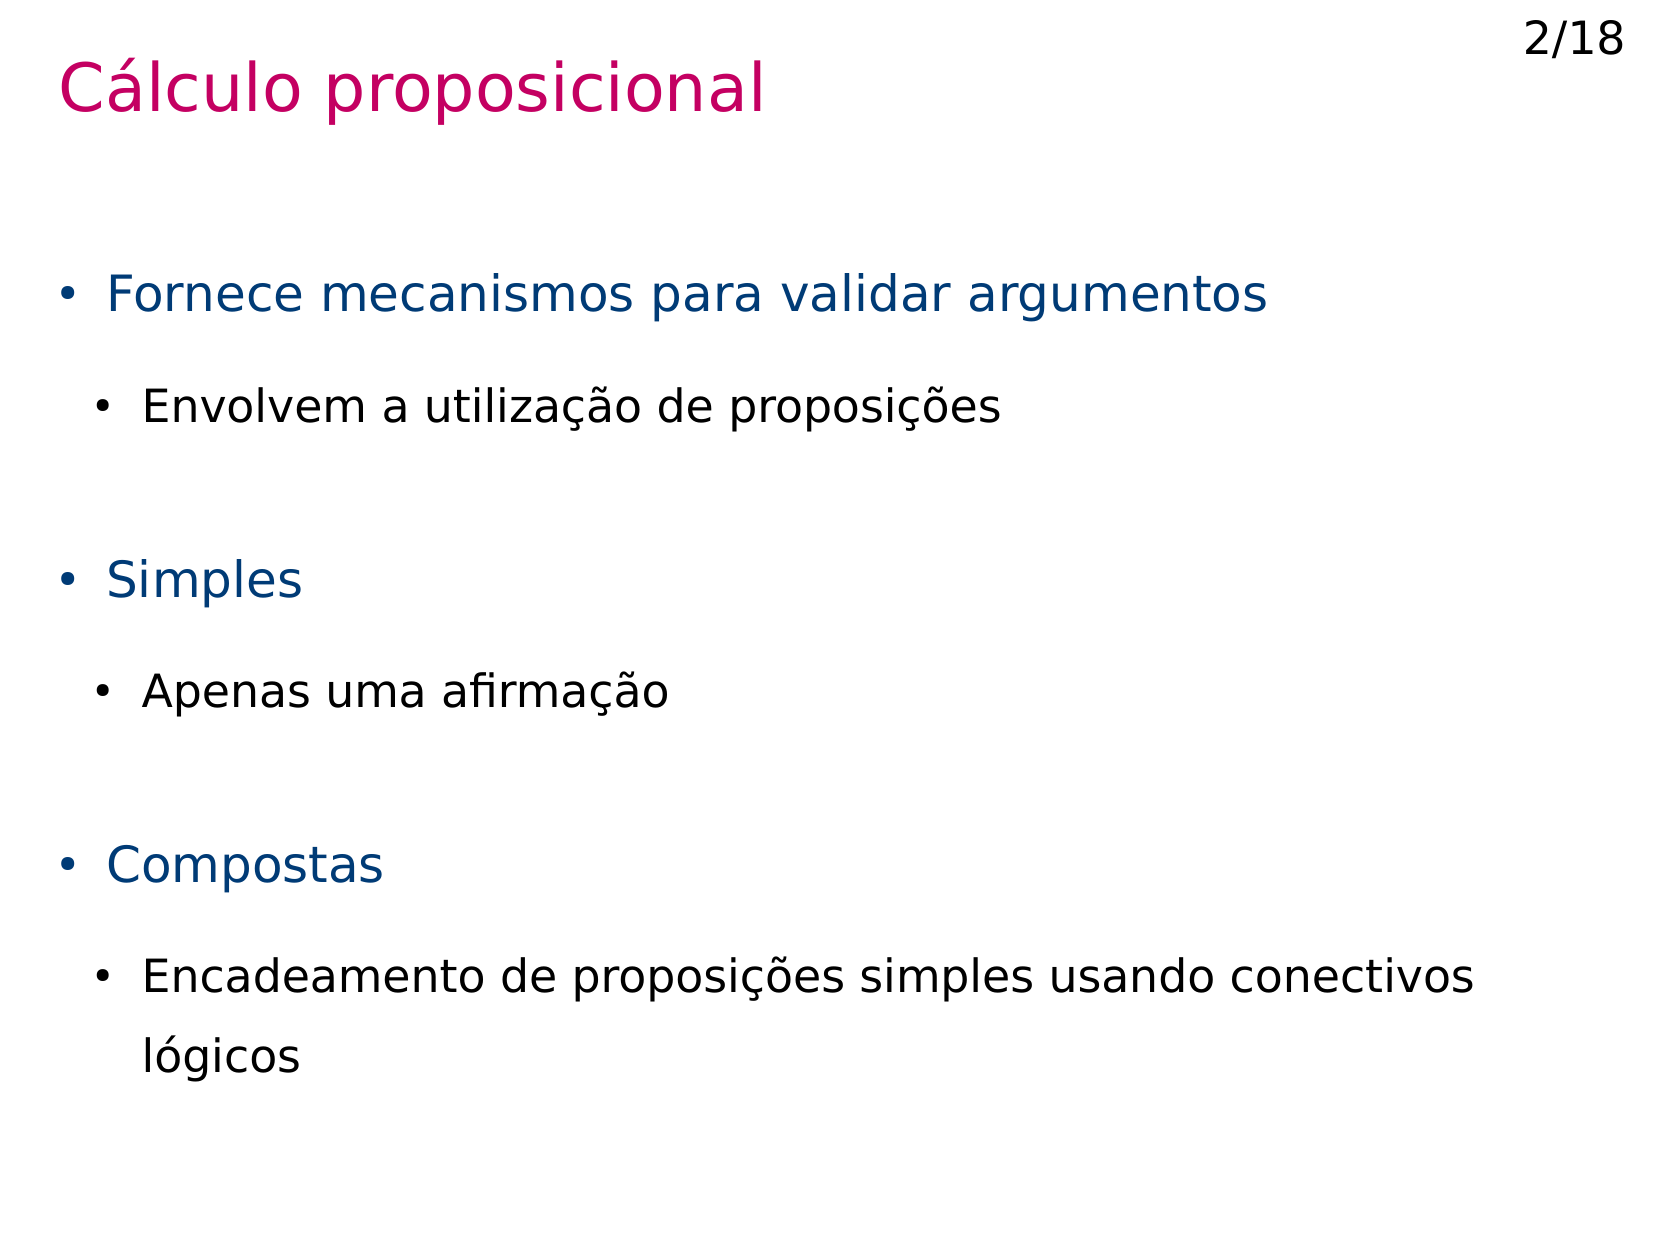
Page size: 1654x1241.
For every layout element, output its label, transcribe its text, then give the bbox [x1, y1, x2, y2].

list Fornece mecanismos para validar argumentos Envolvem a utilização de proposições Simples Apenas uma afirmação Compostas Encadeamento de proposições simples usando conectivos lógicos [59, 236, 1625, 1211]
title Cálculo proposicional [59, 29, 1625, 148]
